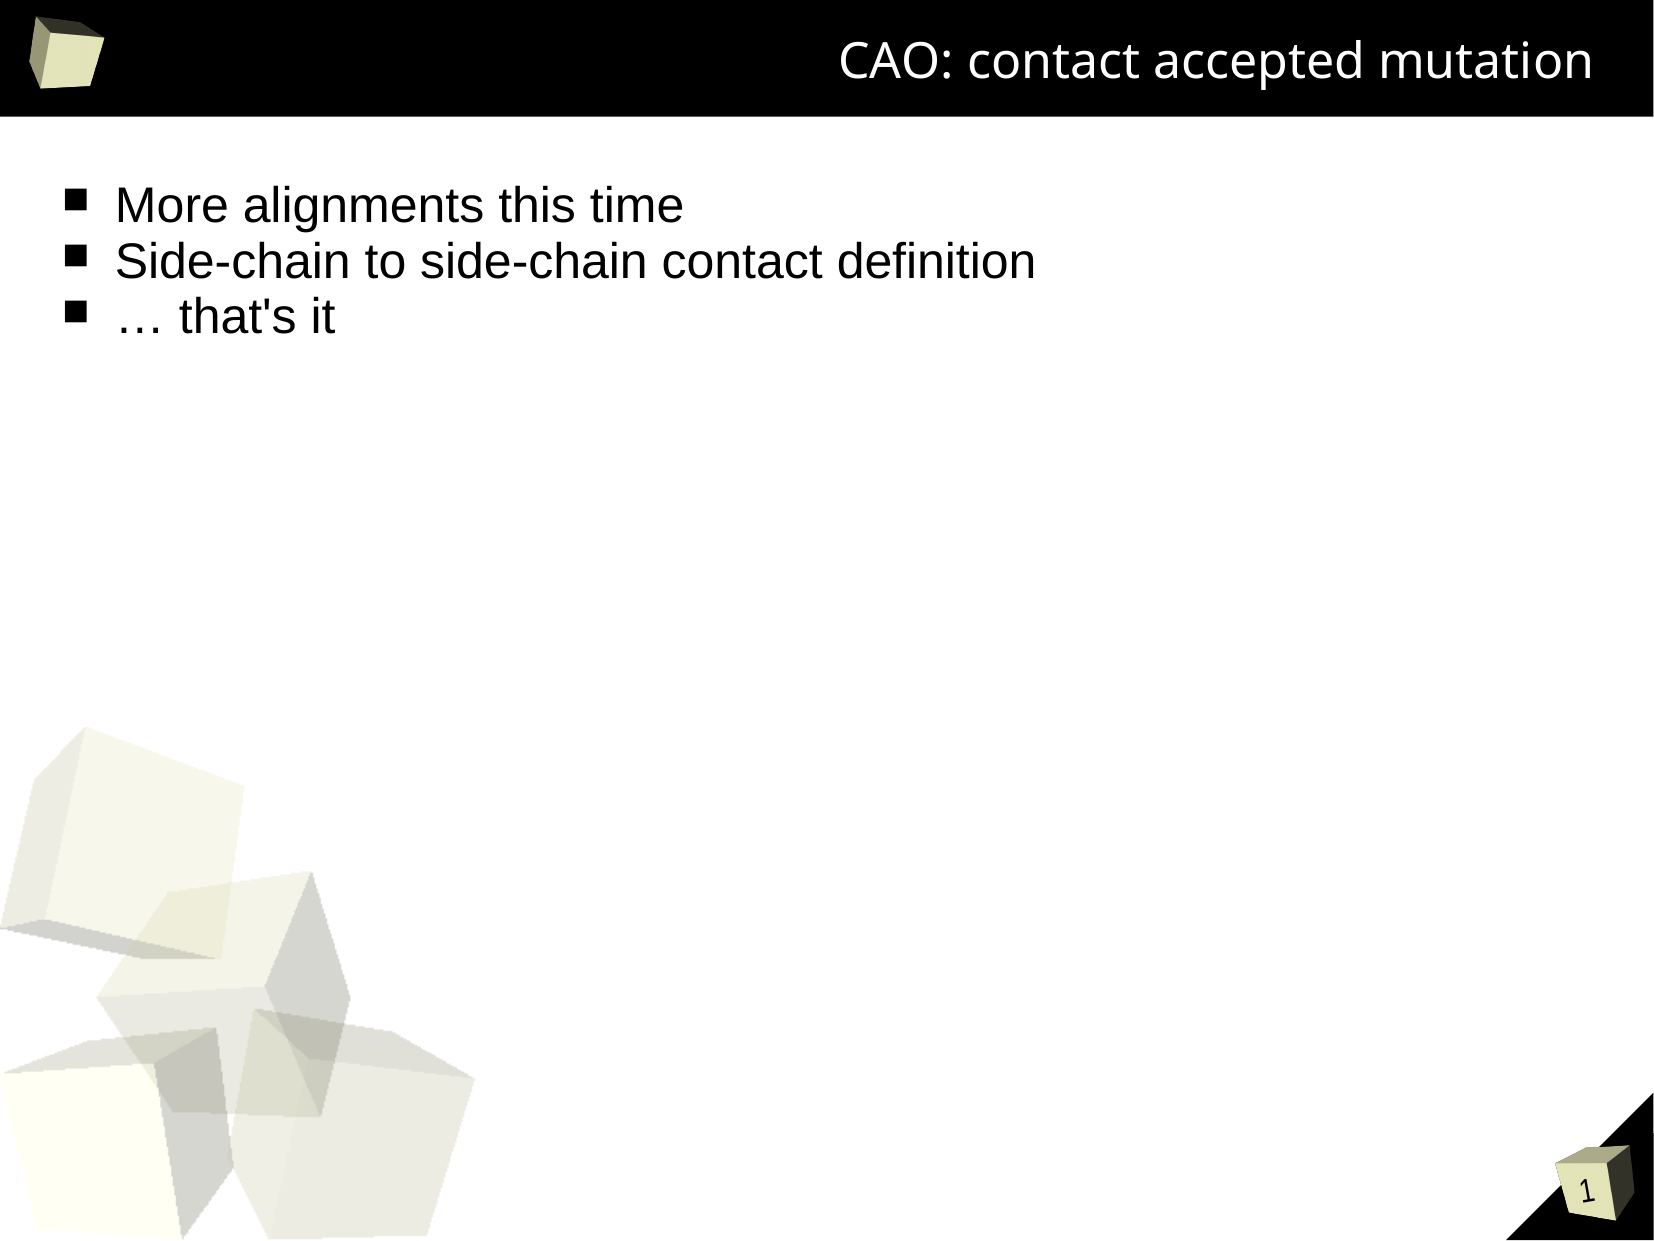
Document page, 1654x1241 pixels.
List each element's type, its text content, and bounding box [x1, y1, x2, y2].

list More alignments this time Side-chain to side-chain contact definition … that's it [44, 177, 1611, 1214]
title CAO: contact accepted mutation [118, 0, 1595, 119]
picture [0, 726, 477, 1241]
